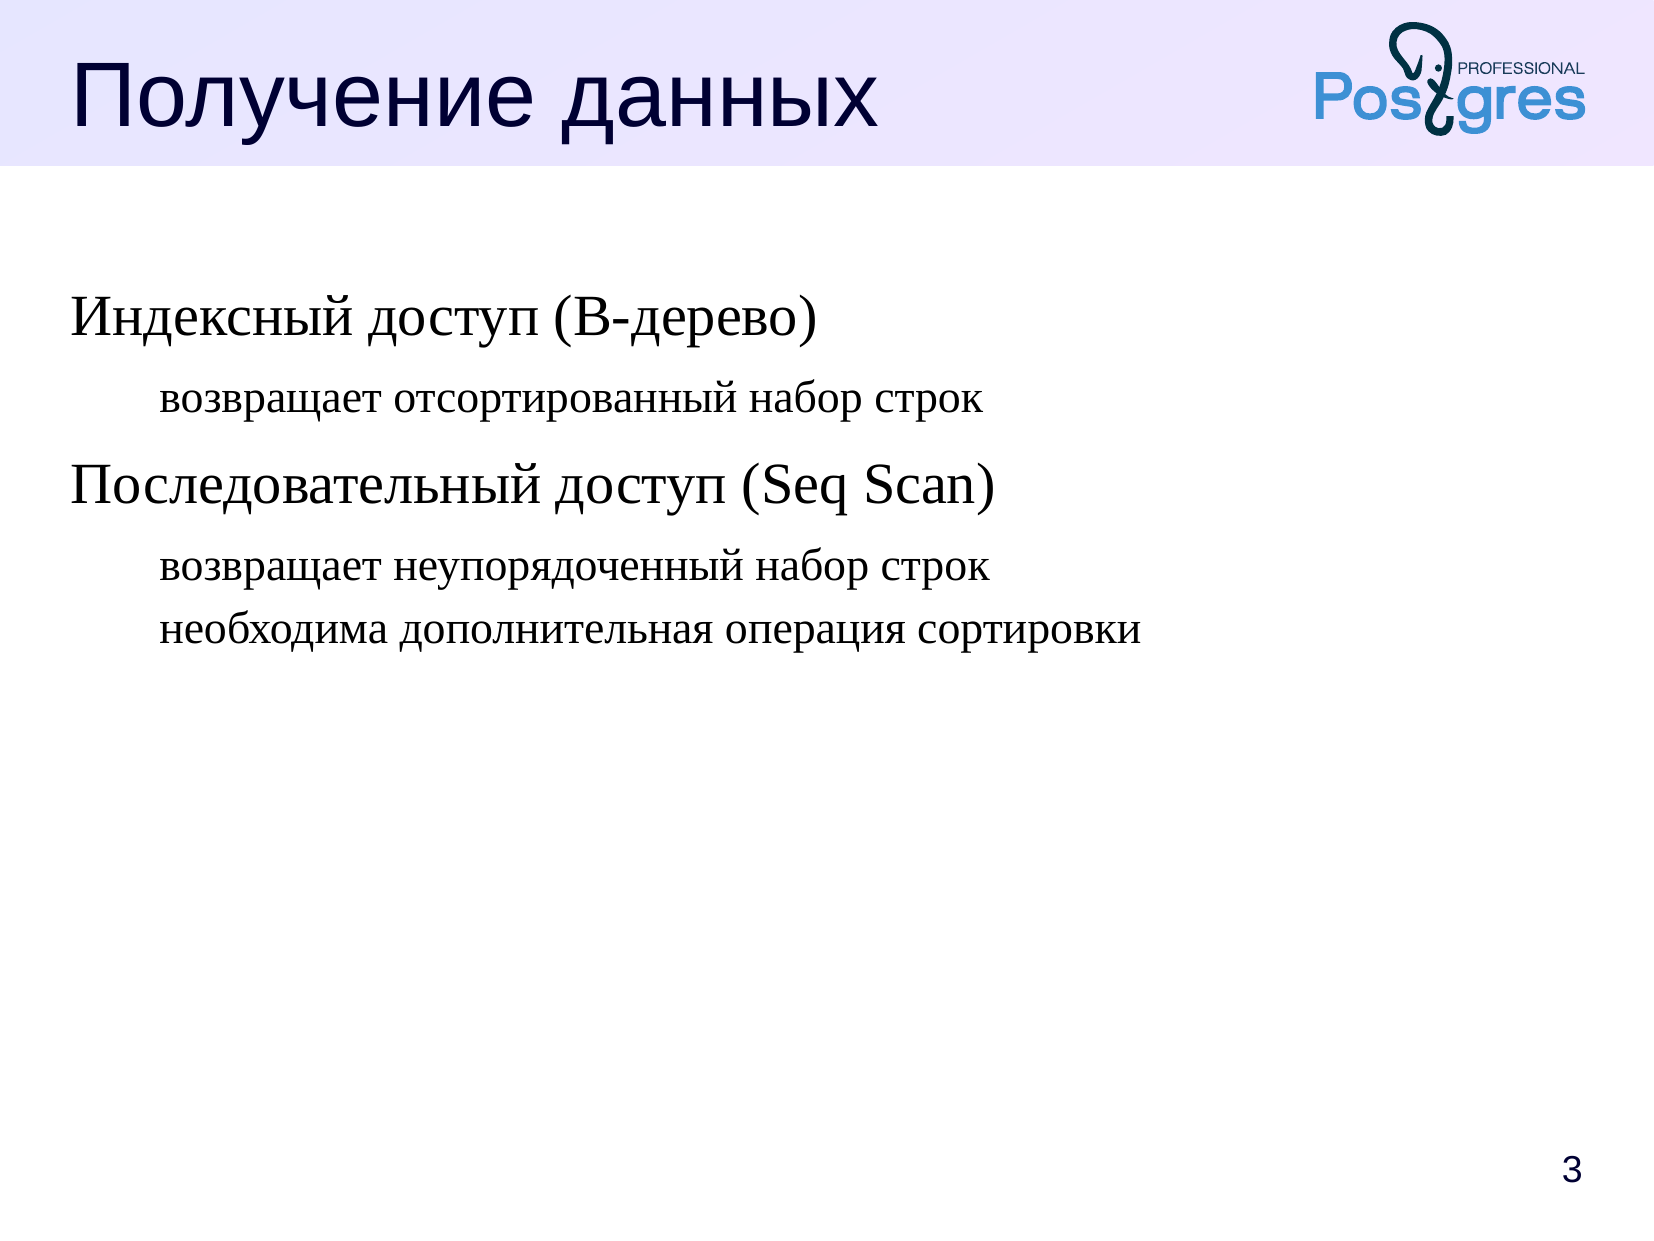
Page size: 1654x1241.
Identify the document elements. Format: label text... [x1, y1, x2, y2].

title Получение данных [70, 43, 1261, 151]
list Индексный доступ (В-дерево) возвращает отсортированный набор строк Последовательный доступ (Seq Scan) возвращает неупорядоченный набор строк необходима дополнительная операция сортировки [70, 283, 1583, 1141]
